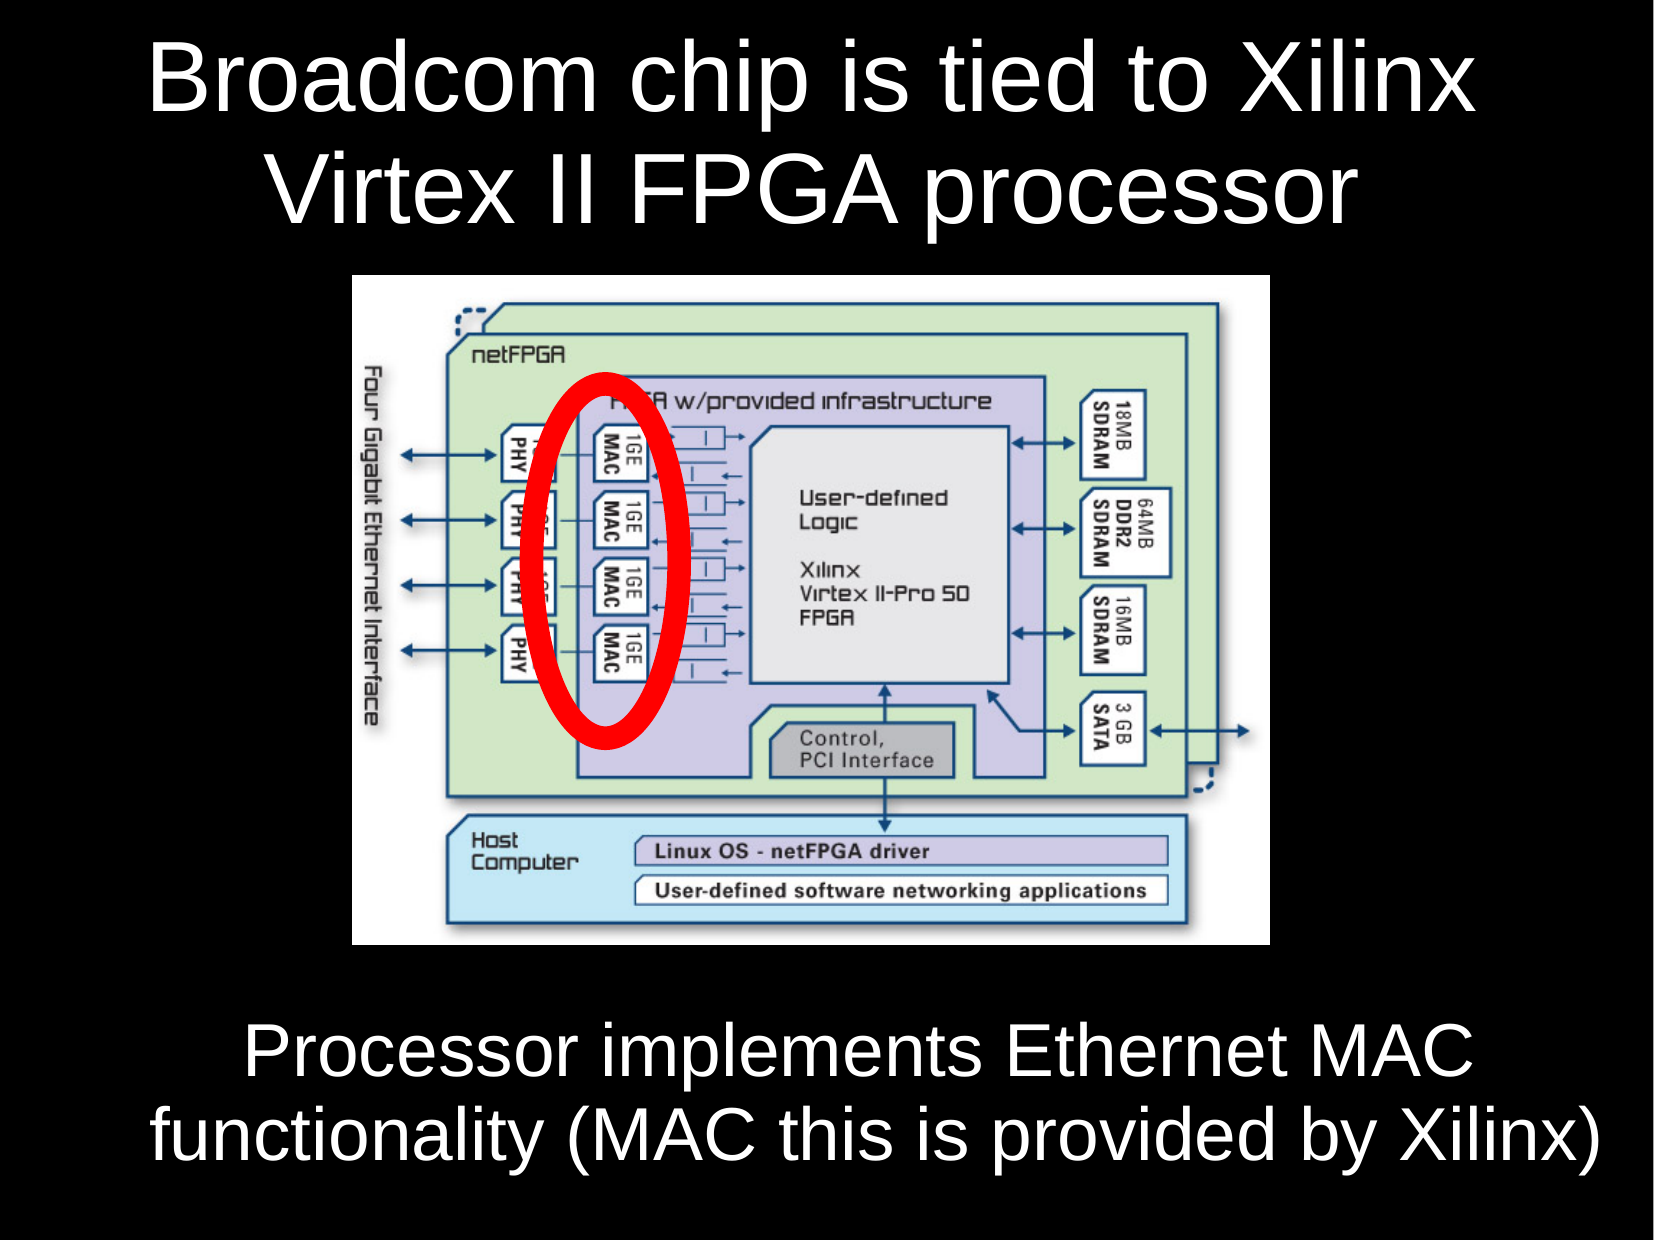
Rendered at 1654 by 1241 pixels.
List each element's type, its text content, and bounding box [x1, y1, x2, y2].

picture [352, 275, 1270, 945]
title Broadcom chip is tied to Xilinx Virtex II FPGA processor [59, 0, 1565, 266]
subtitle Processor implements Ethernet MAC functionality (MAC this is provided by Xilinx) [29, 974, 1654, 1211]
